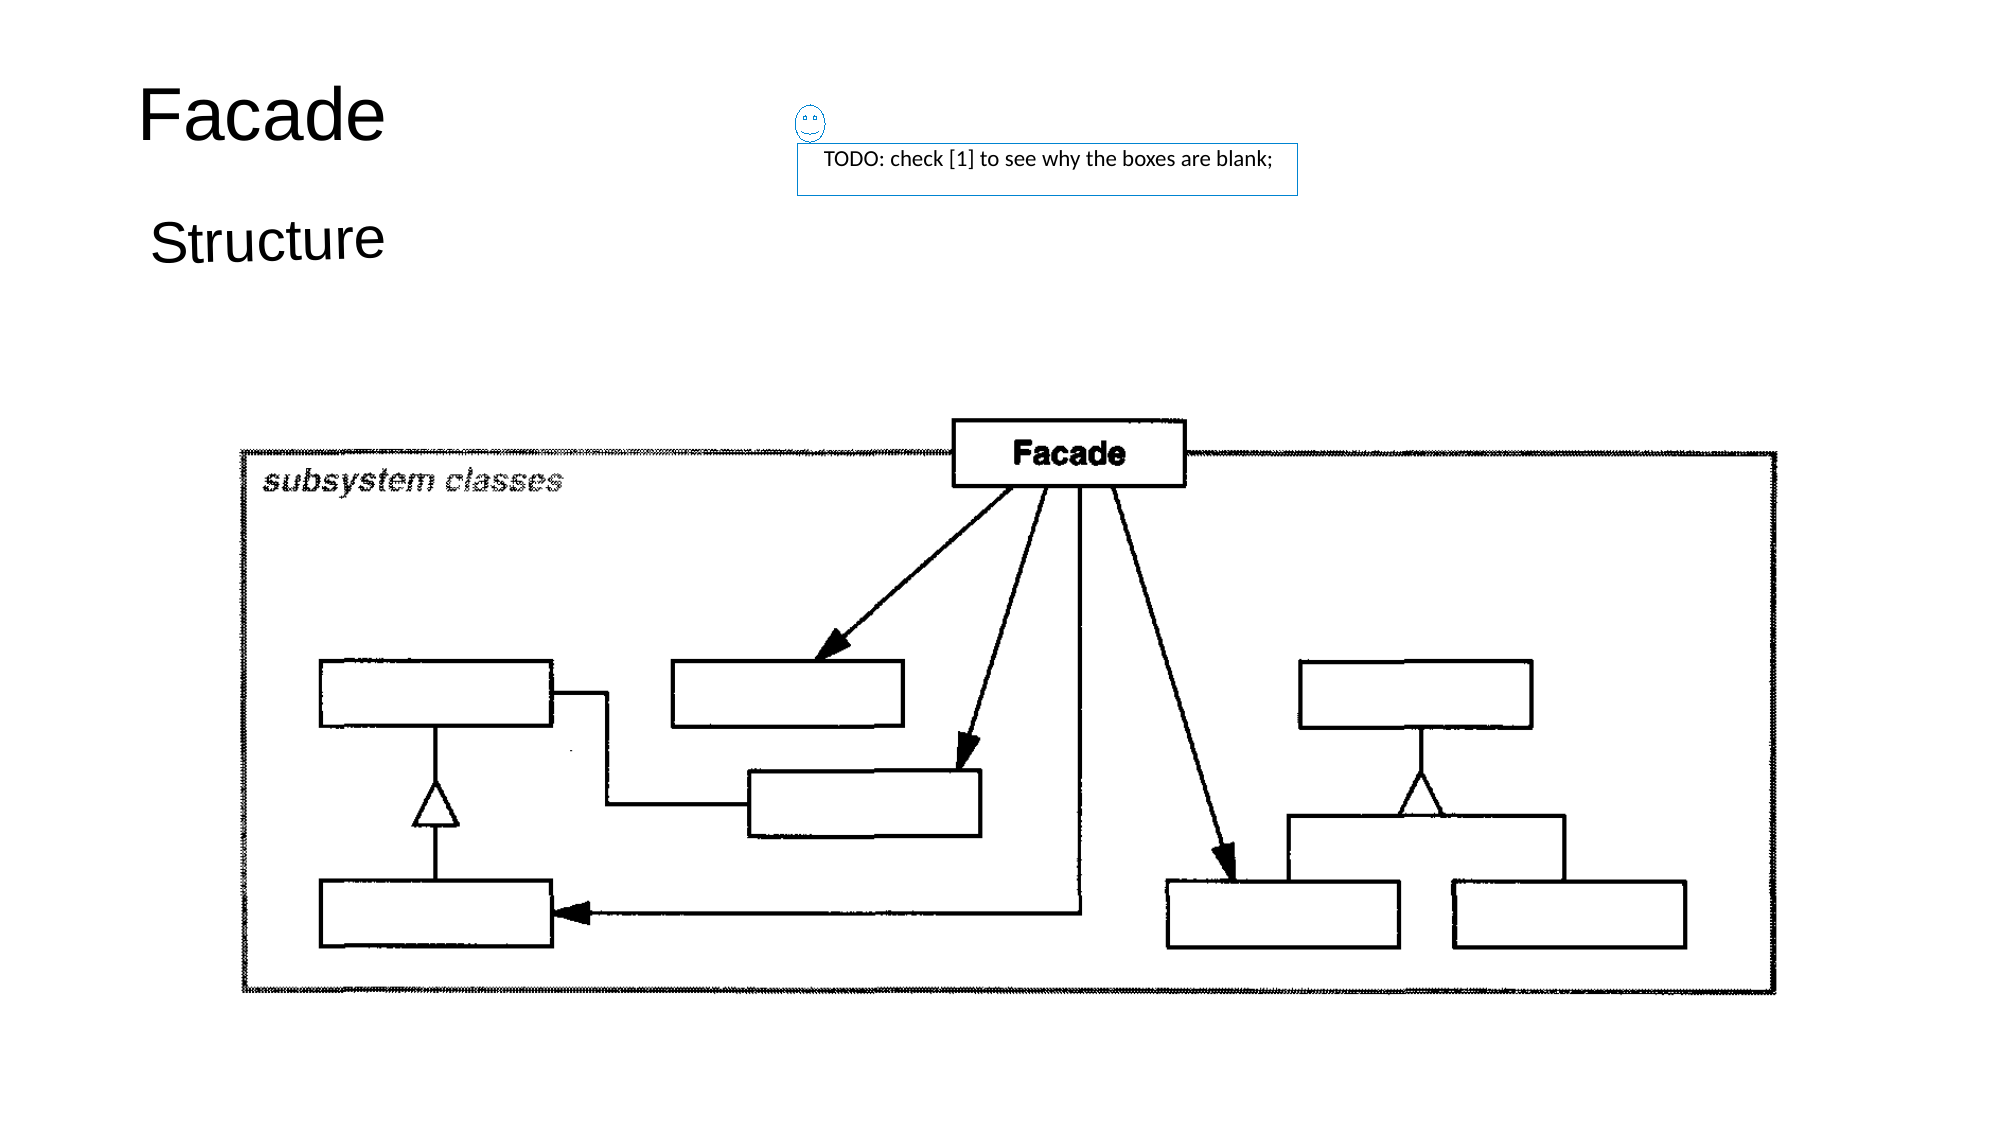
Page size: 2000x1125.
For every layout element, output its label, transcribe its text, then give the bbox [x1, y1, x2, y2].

text_box TODO: check [1] to see why the boxes are blank; [809, 144, 1297, 186]
picture [216, 397, 1787, 1010]
title Structure [148, 193, 421, 293]
title Facade [137, 60, 421, 166]
text_box TODO: check [1] to see why the boxes are blank; [811, 142, 1351, 186]
